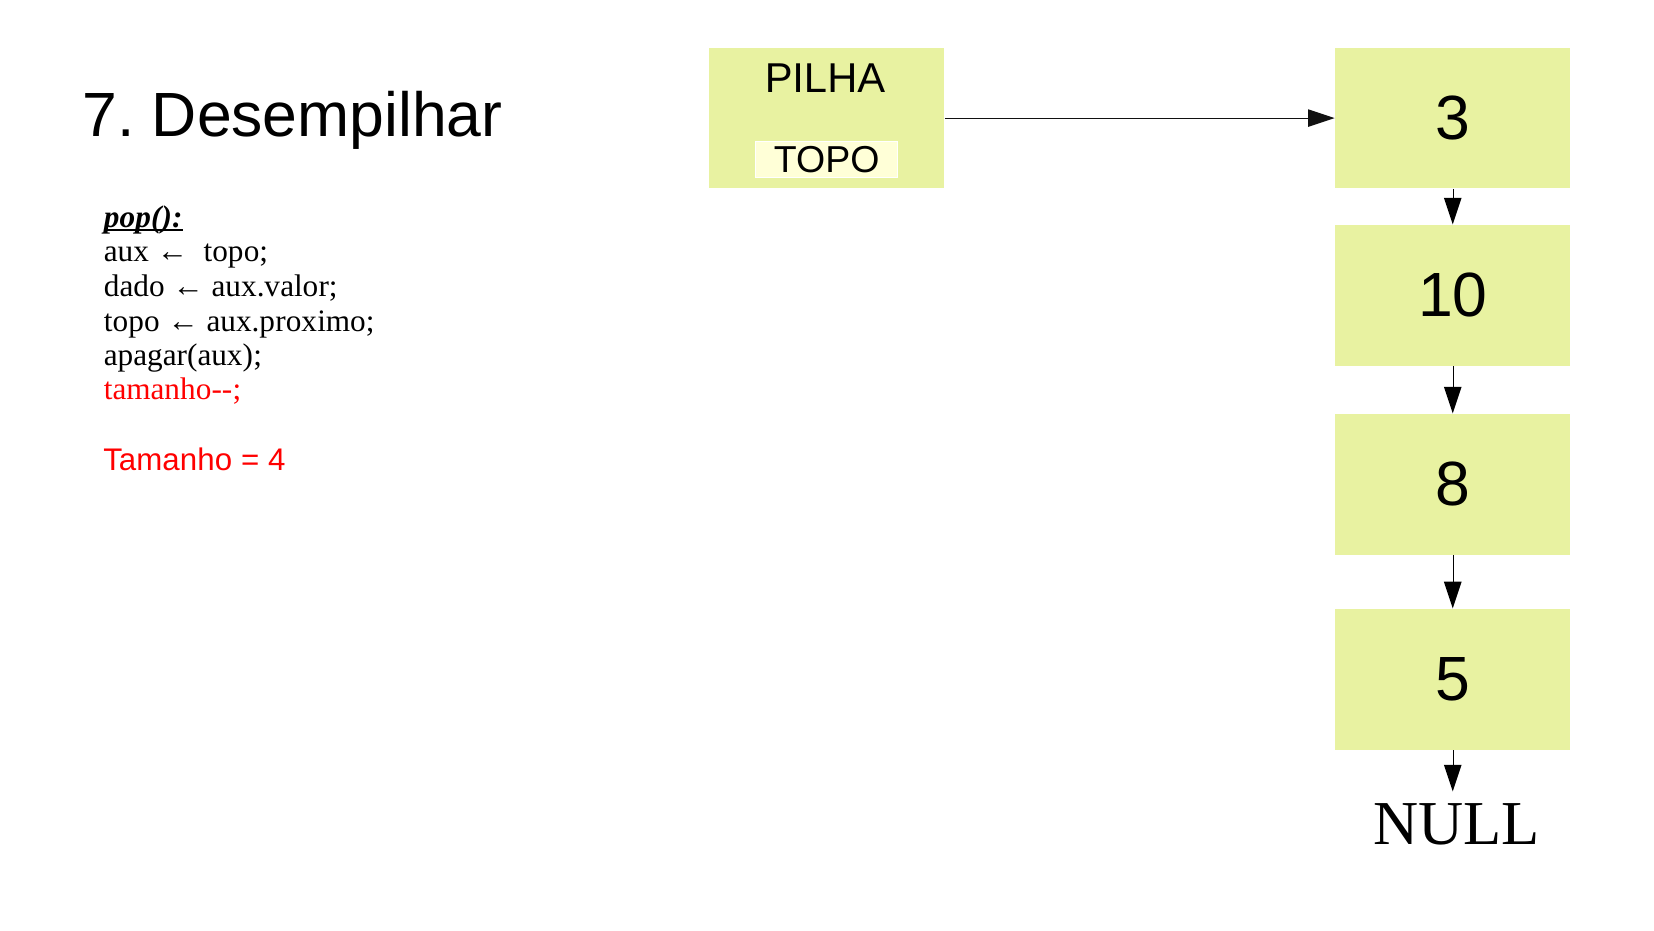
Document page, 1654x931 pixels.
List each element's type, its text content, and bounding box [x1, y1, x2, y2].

title 7. Desempilhar [82, 37, 1571, 193]
text_box [708, 47, 945, 189]
title 7. Desempilhar [1454, 189, 1571, 193]
text_box TOPO [755, 141, 898, 178]
text_box 8 [1334, 413, 1571, 556]
text_box 10 [1334, 224, 1571, 367]
text_box 5 [1334, 608, 1571, 751]
text_box 3 [1334, 47, 1571, 189]
text_box pop(): aux ← topo; dado ← aux.valor; topo ← aux.proximo; apagar(aux); tamanho--; [89, 192, 390, 415]
text_box Tamanho = 4 [88, 434, 303, 485]
text_box NULL [1358, 781, 1560, 863]
text_box PILHA [750, 47, 904, 109]
